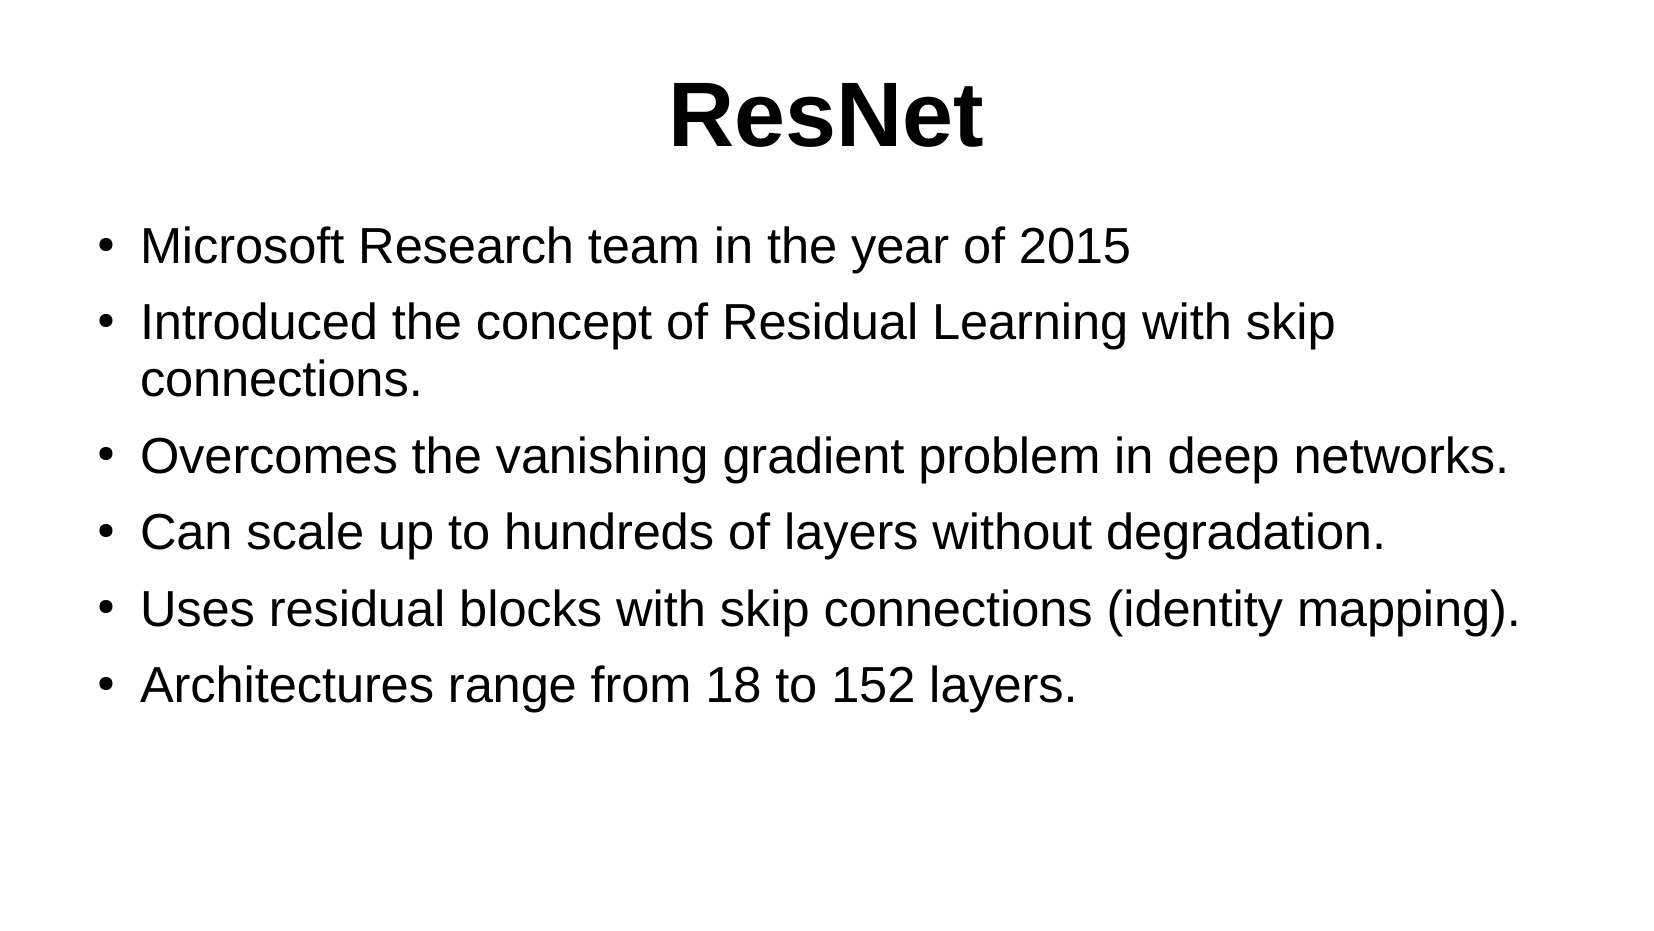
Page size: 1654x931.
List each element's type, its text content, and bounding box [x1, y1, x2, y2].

title ResNet [82, 37, 1571, 193]
list Microsoft Research team in the year of 2015 Introduced the concept of Residual Learning with skip connections. Overcomes the vanishing gradient problem in deep networks. Can scale up to hundreds of layers without degradation. Uses residual blocks with skip connections (identity mapping). Architectures range from 18 to 152 layers. [82, 217, 1571, 758]
